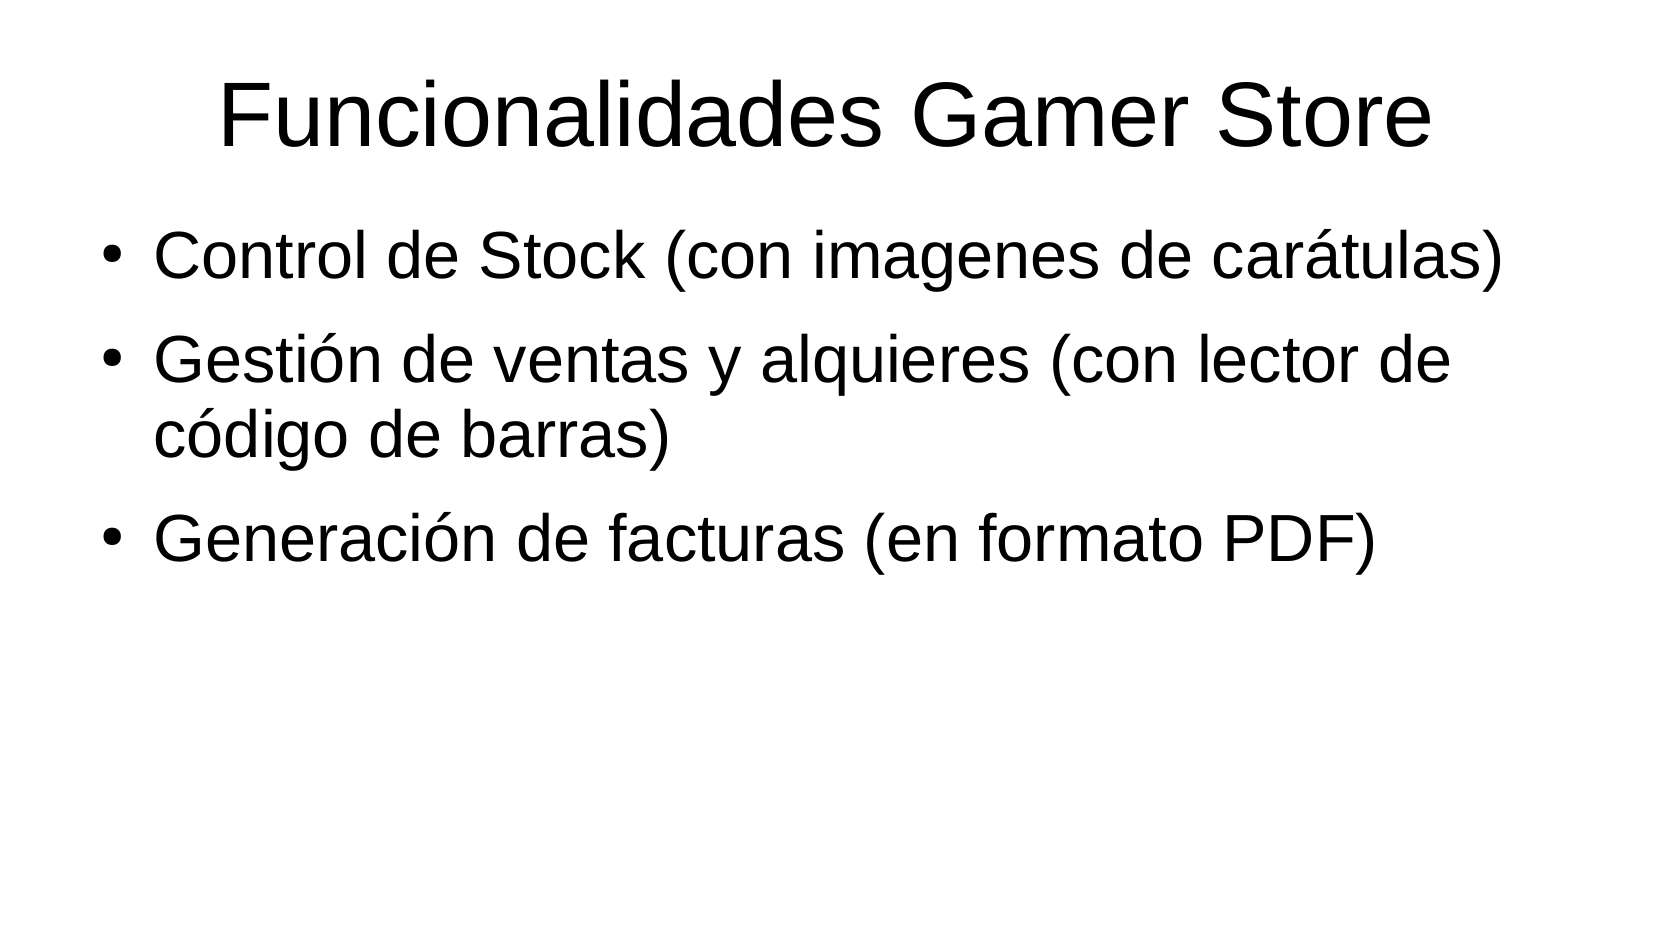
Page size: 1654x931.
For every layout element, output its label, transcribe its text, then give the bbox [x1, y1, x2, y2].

title Funcionalidades Gamer Store [82, 37, 1571, 193]
list Control de Stock (con imagenes de carátulas) Gestión de ventas y alquieres (con lector de código de barras) Generación de facturas (en formato PDF) [82, 217, 1571, 758]
